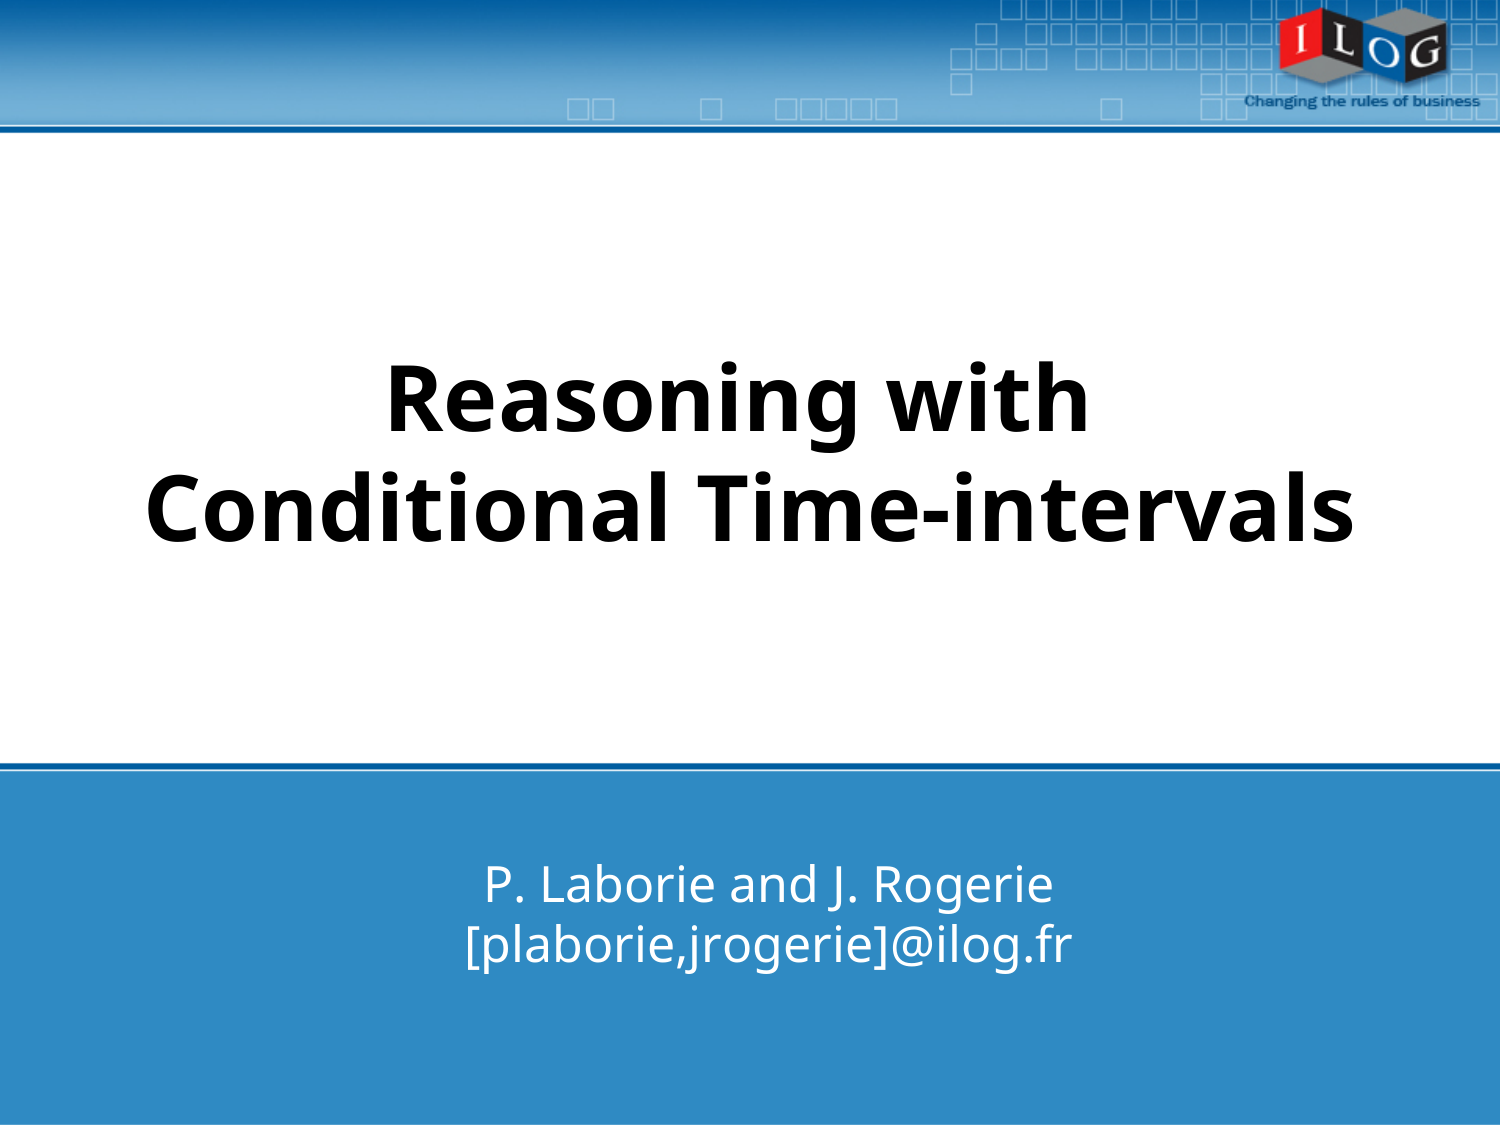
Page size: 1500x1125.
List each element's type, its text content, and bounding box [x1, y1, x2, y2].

picture [0, 0, 1500, 337]
picture [0, 563, 1500, 1125]
title Reasoning with Conditional Time-intervals [0, 337, 1500, 563]
text_box P. Laborie and J. Rogerie [plaborie,jrogerie]@ilog.fr [449, 845, 1090, 981]
